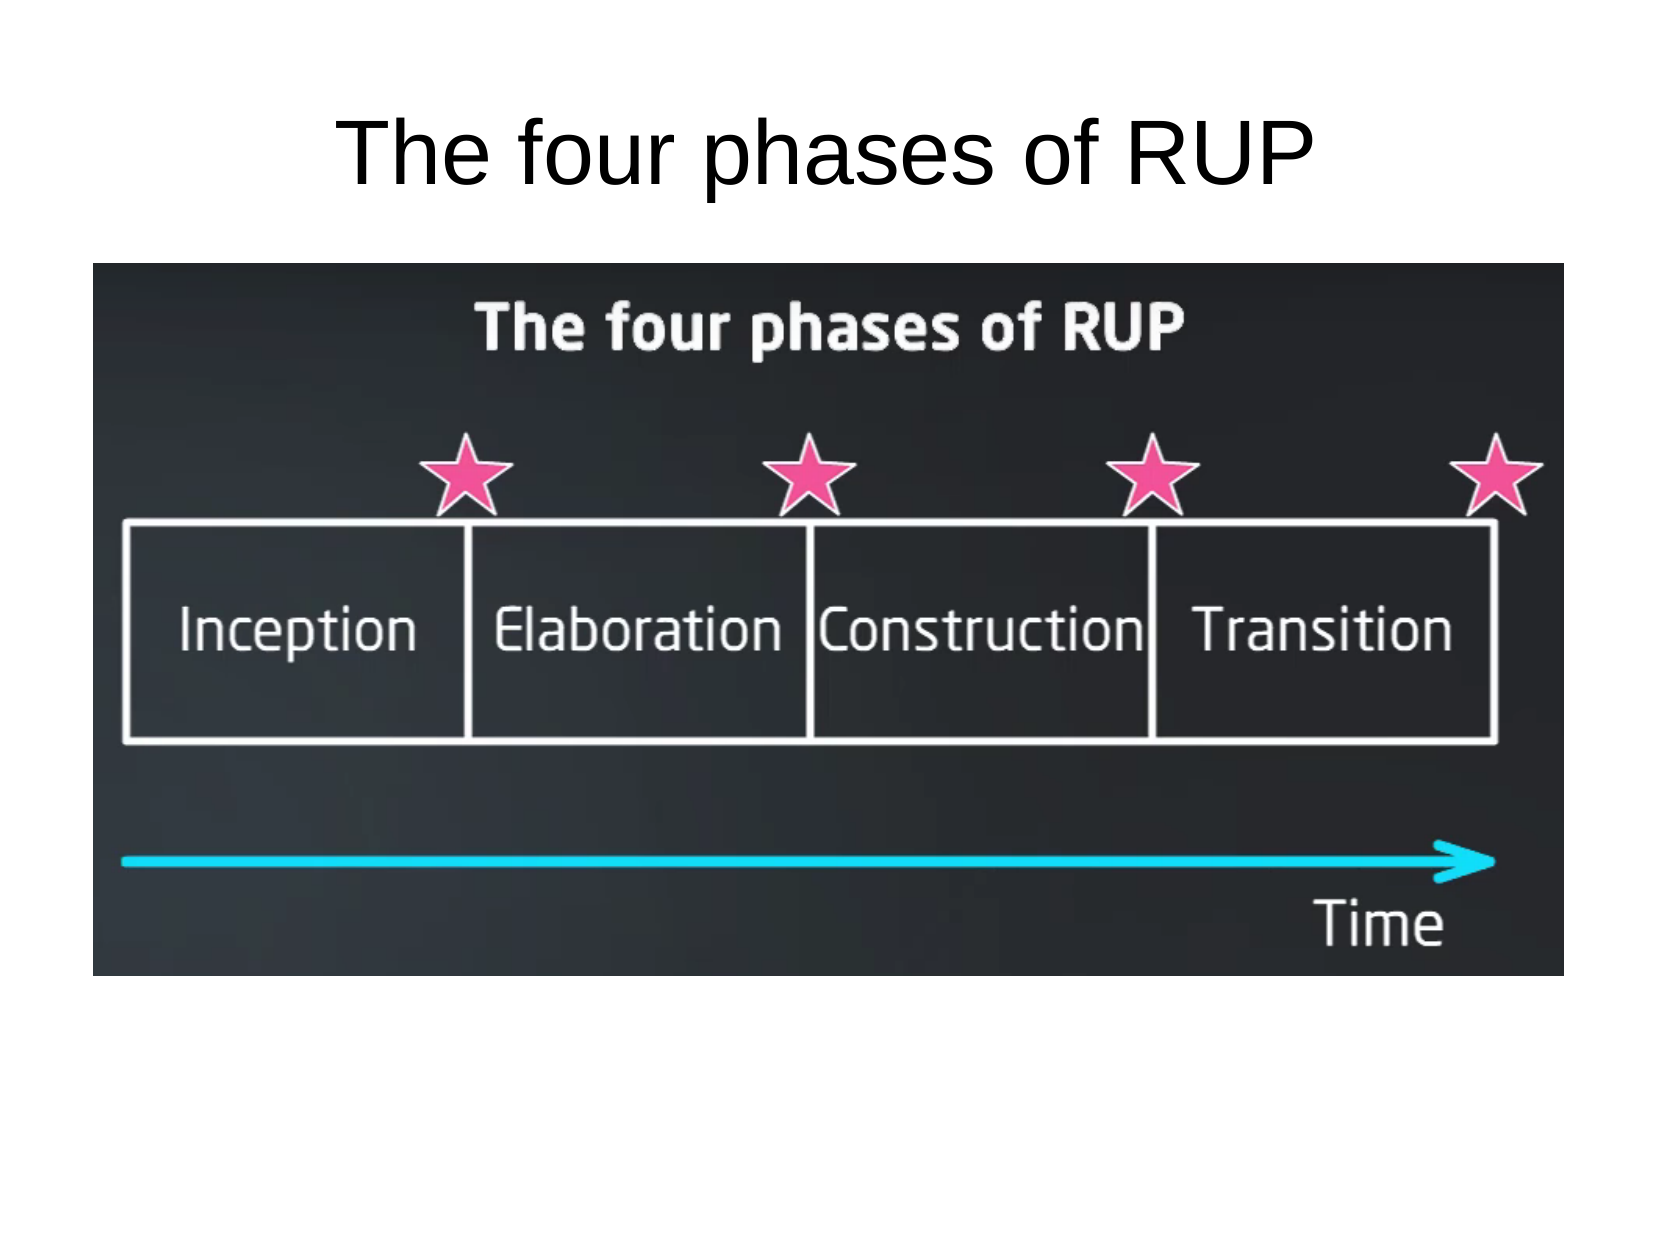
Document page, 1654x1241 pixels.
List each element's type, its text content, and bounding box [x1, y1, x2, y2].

title The four phases of RUP [82, 49, 1571, 257]
picture [93, 263, 1564, 976]
